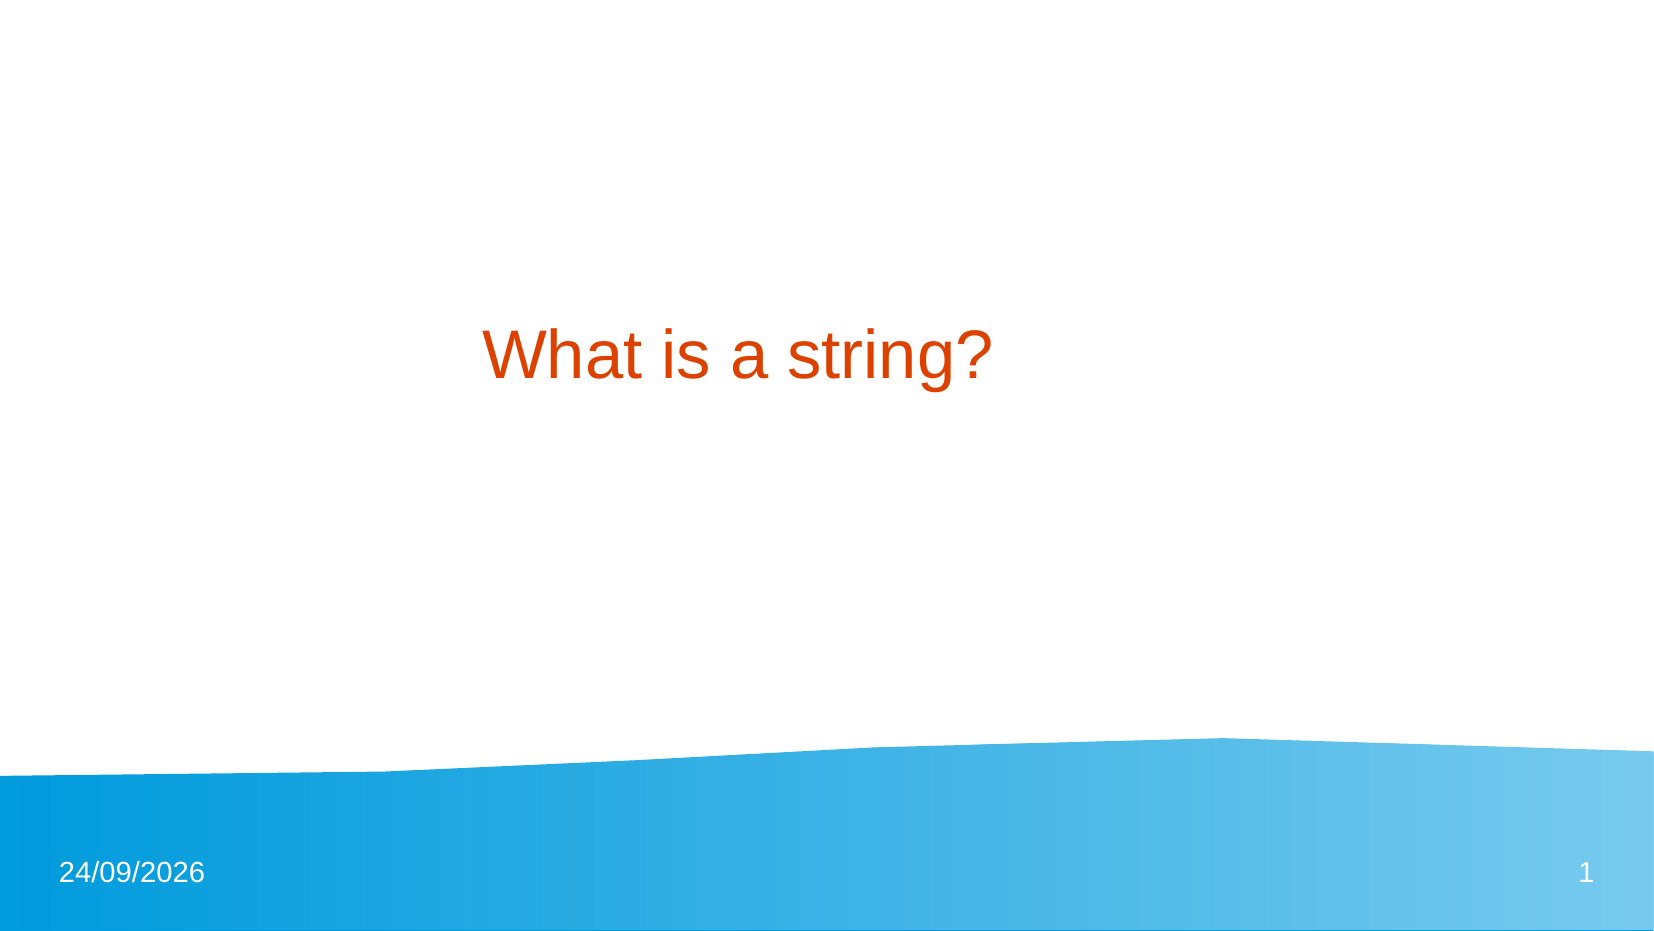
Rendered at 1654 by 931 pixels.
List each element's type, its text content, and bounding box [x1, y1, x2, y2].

title What is a string? [0, 265, 1477, 443]
